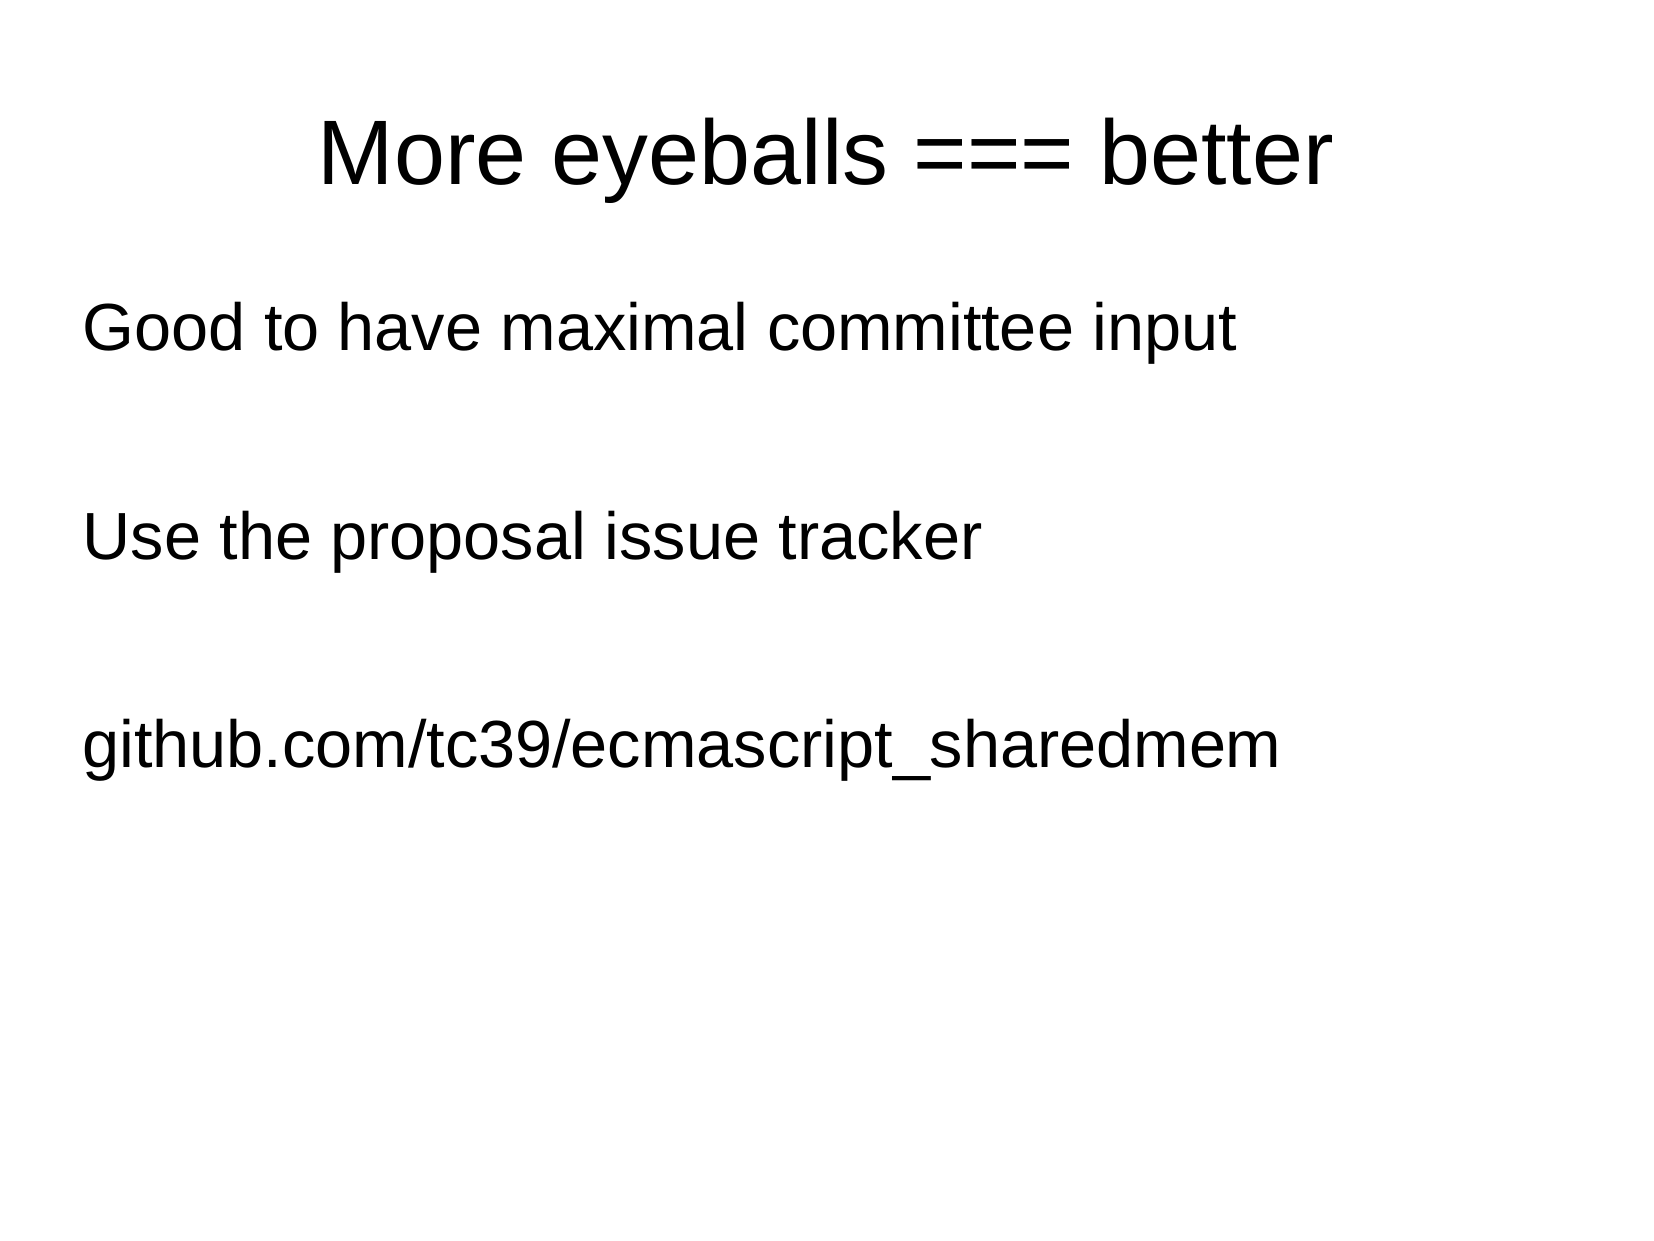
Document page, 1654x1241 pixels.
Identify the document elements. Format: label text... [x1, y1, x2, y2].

list Good to have maximal committee input Use the proposal issue tracker github.com/tc39/ecmascript_sharedmem [82, 290, 1571, 1010]
title More eyeballs === better [82, 49, 1571, 257]
